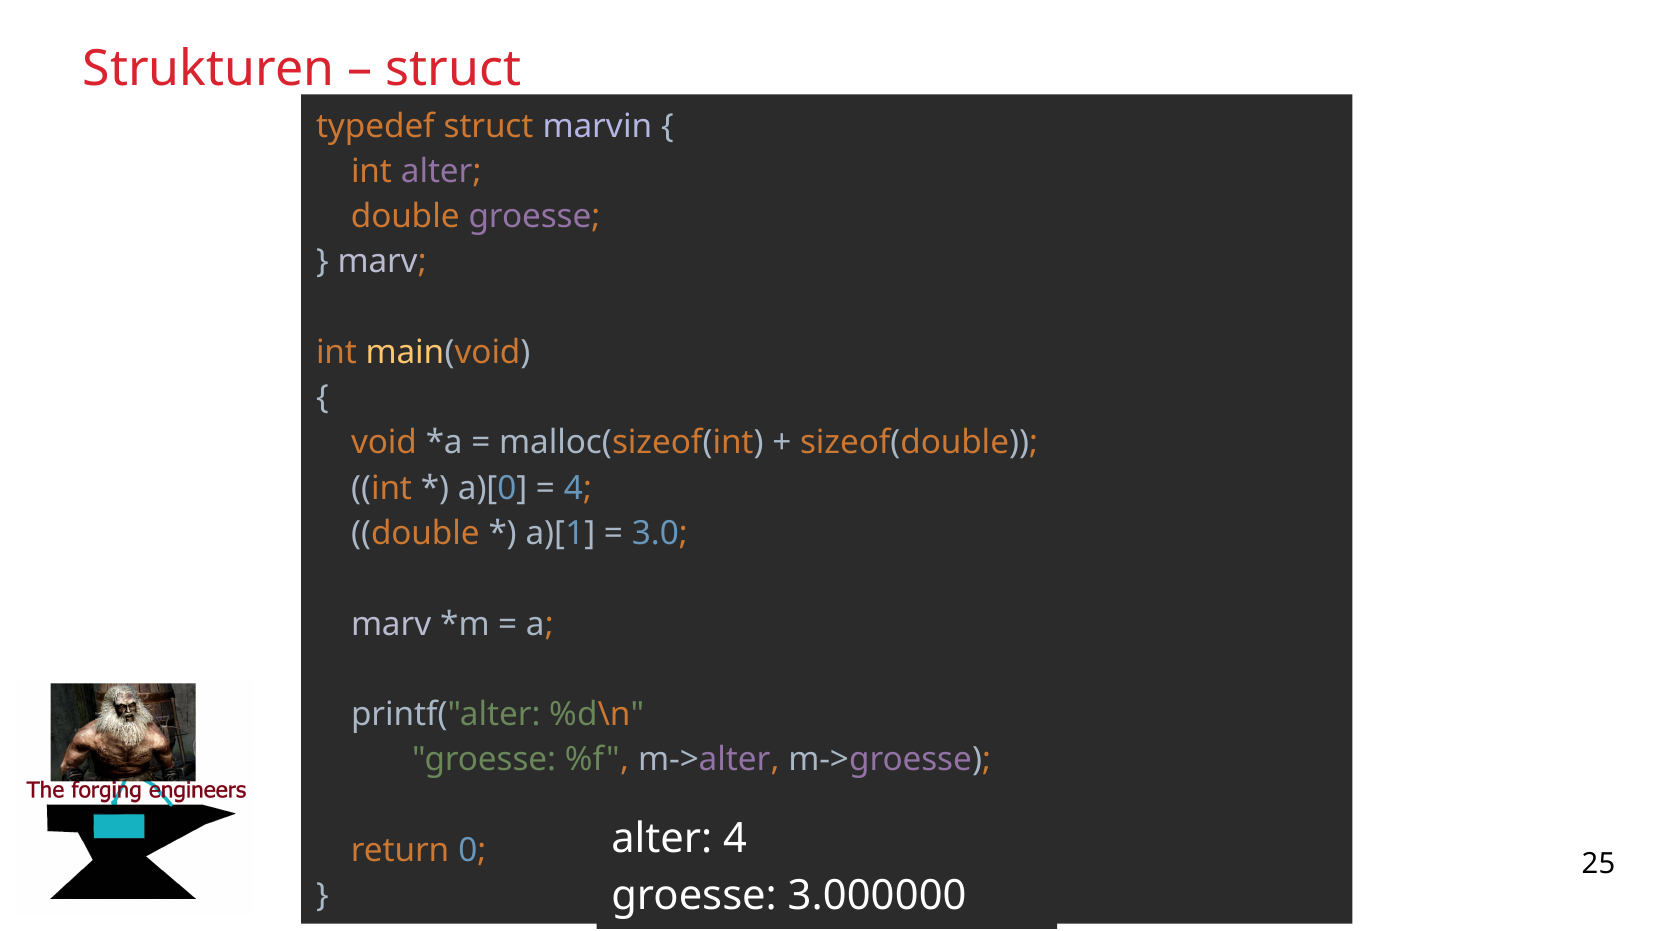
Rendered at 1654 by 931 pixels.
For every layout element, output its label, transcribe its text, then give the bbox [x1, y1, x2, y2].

title Strukturen – struct [82, 37, 1571, 95]
text_box typedef struct marvin { int alter; double groesse; } marv; int main(void) { void *a = malloc(sizeof(int) + sizeof(double)); ((int *) a)[0] = 4; ((double *) a)[1] = 3.0; marv *m = a; printf("alter: %d\n" "groesse: %f", m->alter, m->groesse); return 0; } [301, 94, 1353, 789]
text_box alter: 4 groesse: 3.000000 [596, 800, 1058, 910]
picture [17, 679, 254, 916]
